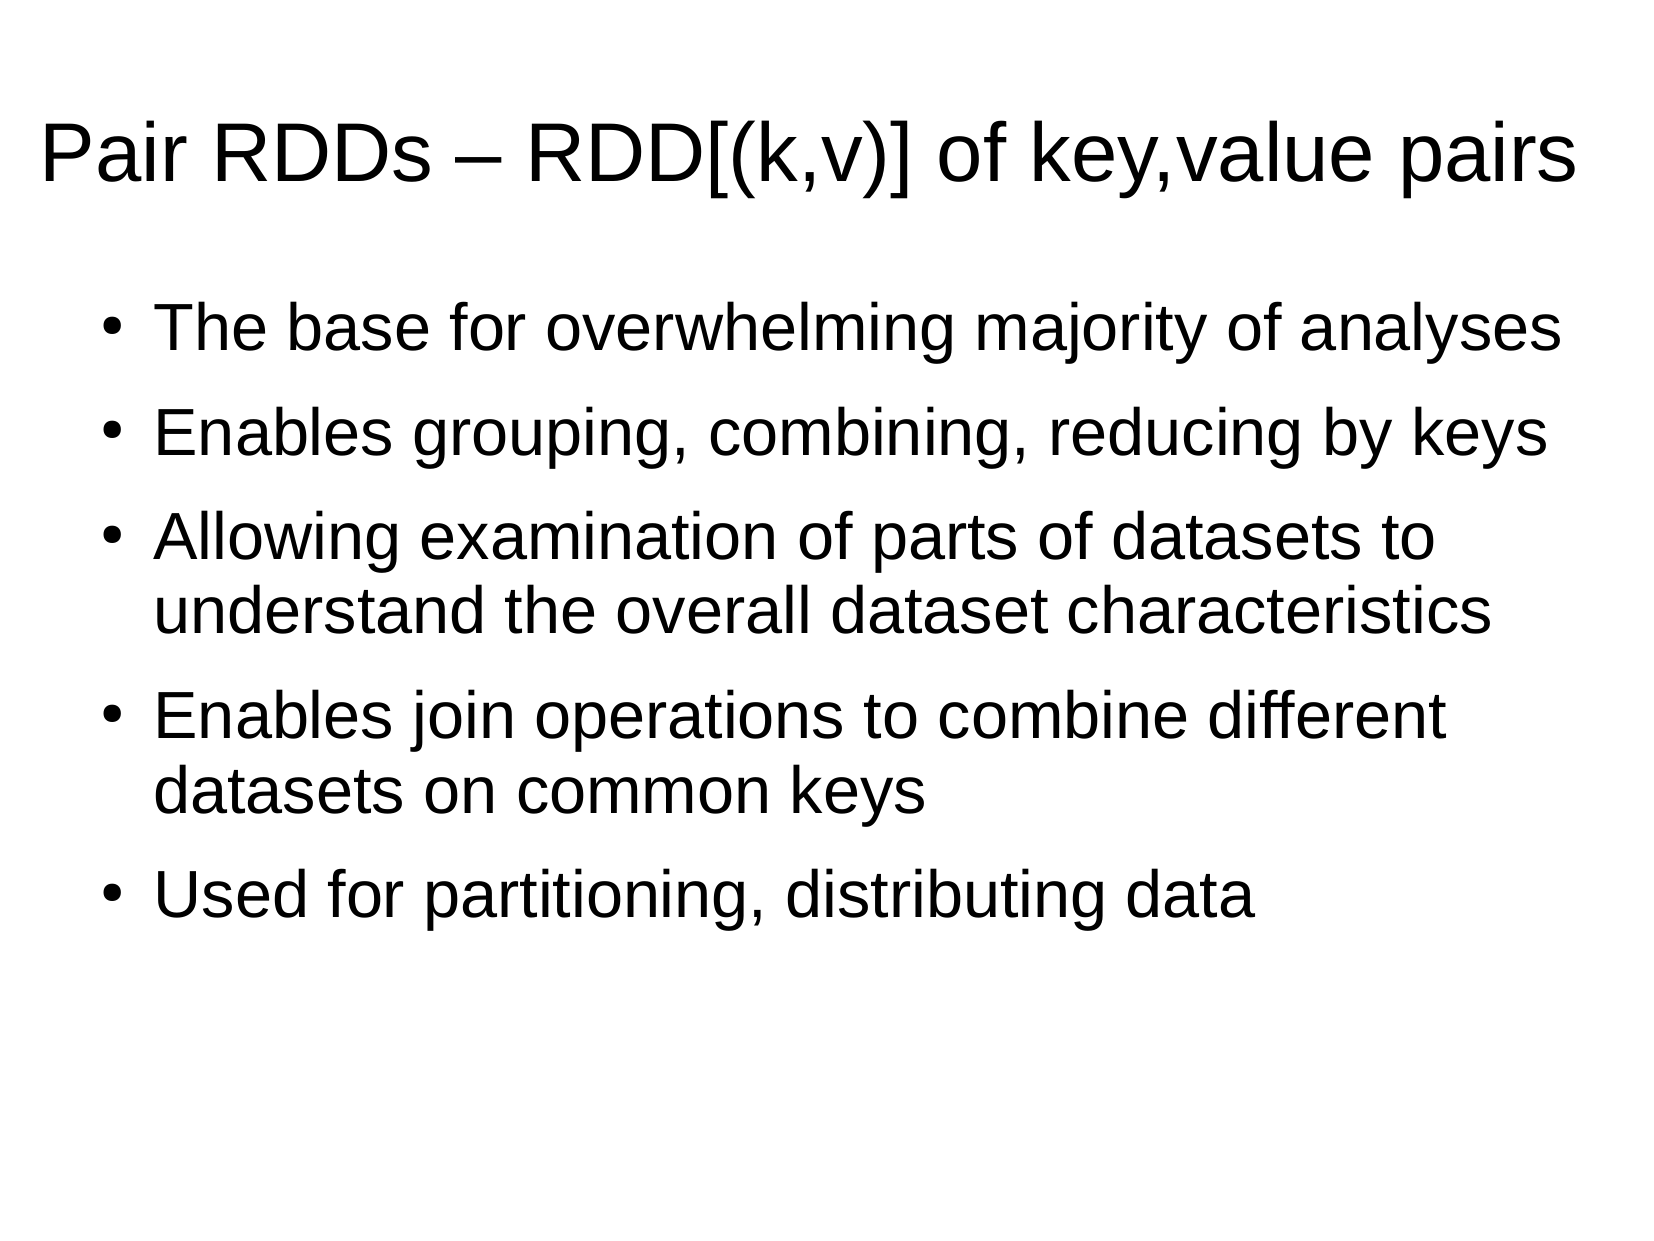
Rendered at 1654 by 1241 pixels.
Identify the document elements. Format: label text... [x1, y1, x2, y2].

title Pair RDDs – RDD[(k,v)] of key,value pairs [15, 49, 1606, 257]
list The base for overwhelming majority of analyses Enables grouping, combining, reducing by keys Allowing examination of parts of datasets to understand the overall dataset characteristics Enables join operations to combine different datasets on common keys Used for partitioning, distributing data [82, 290, 1571, 1010]
